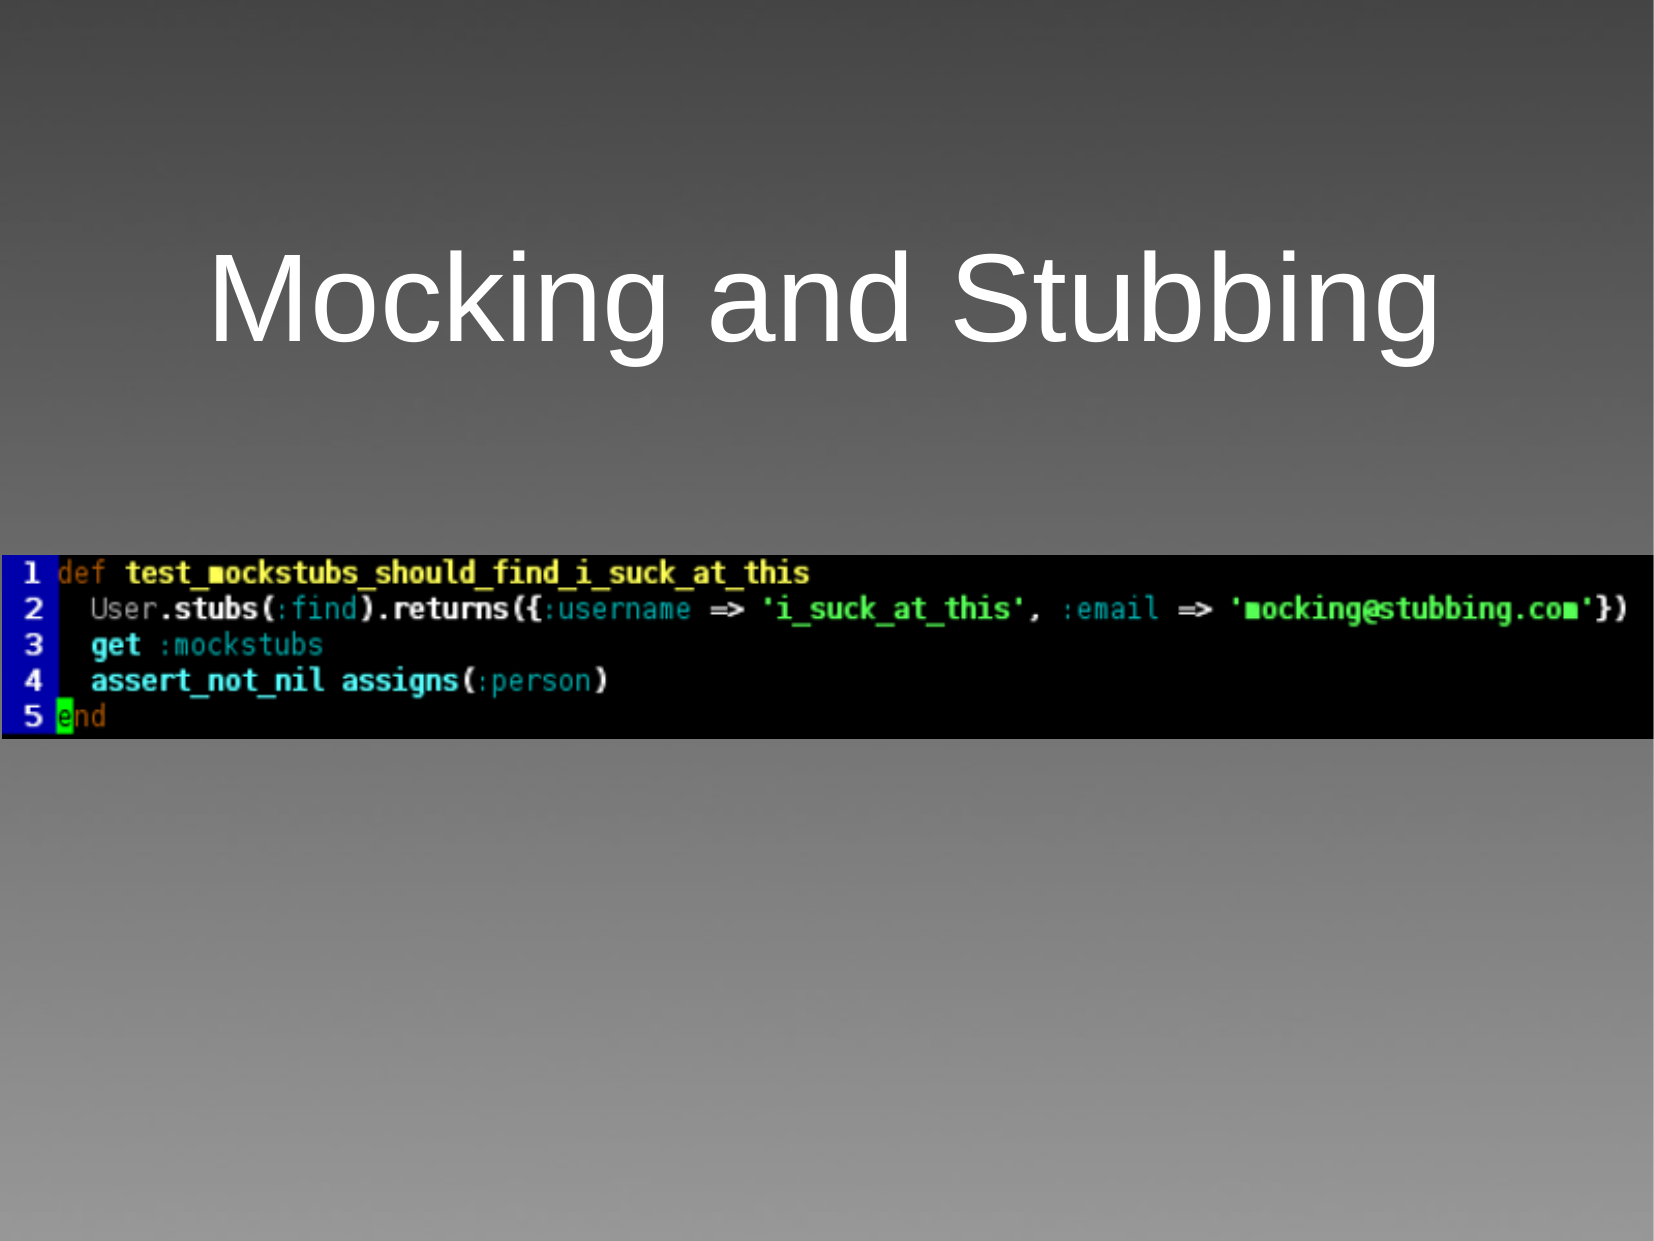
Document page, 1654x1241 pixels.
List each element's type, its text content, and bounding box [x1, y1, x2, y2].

text_box Mocking and Stubbing [150, 220, 1501, 376]
picture [0, 0, 1654, 1241]
